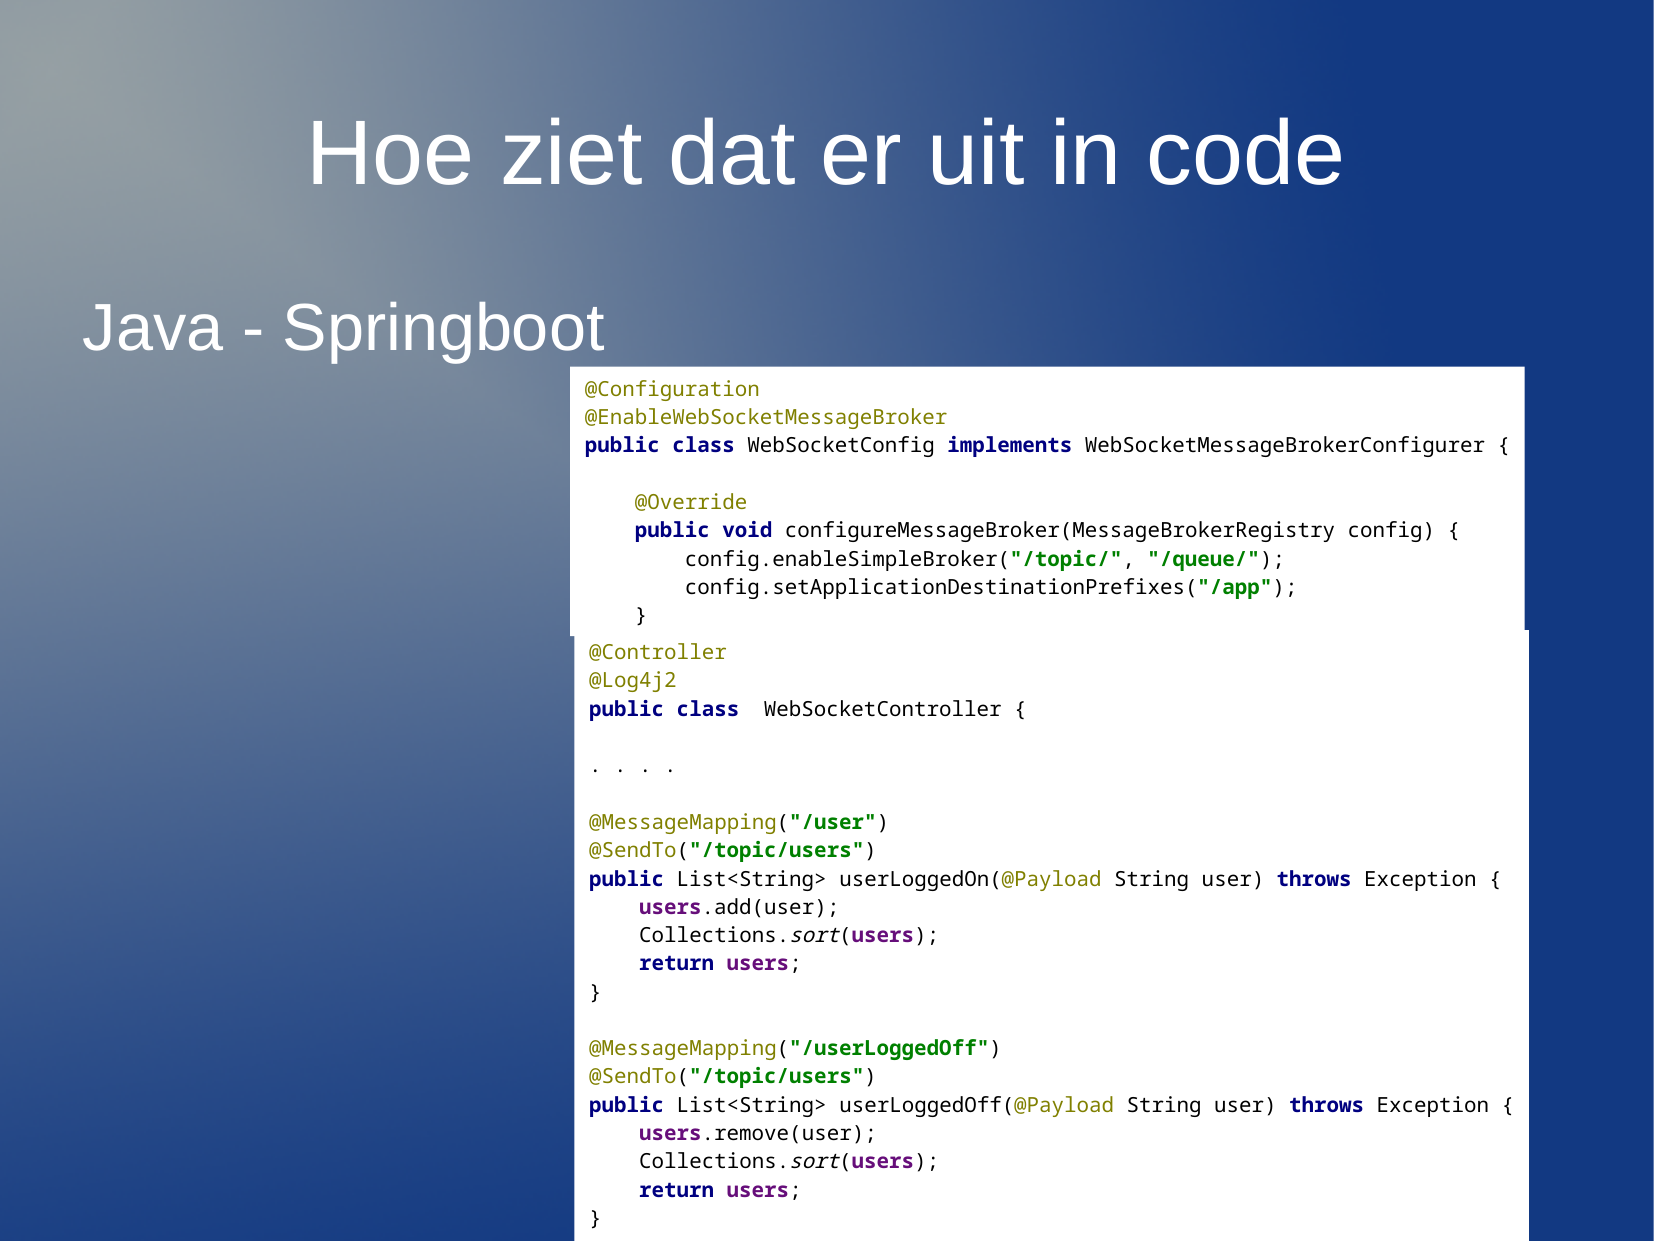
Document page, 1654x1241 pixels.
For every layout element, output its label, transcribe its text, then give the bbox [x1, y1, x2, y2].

text_box @Configuration @EnableWebSocketMessageBroker public class WebSocketConfig implements WebSocketMessageBrokerConfigurer { @Override public void configureMessageBroker(MessageBrokerRegistry config) { config.enableSimpleBroker("/topic/", "/queue/"); config.setApplicationDestinationPrefixes("/app"); } [570, 366, 1451, 601]
text_box @Controller @Log4j2 public class WebSocketController { . . . . @MessageMapping("/user") @SendTo("/topic/users") public List<String> userLoggedOn(@Payload String user) throws Exception { users.add(user); Collections.sort(users); return users; } @MessageMapping("/userLoggedOff") @SendTo("/topic/users") public List<String> userLoggedOff(@Payload String user) throws Exception { users.remove(user); Collections.sort(users); return users; } [574, 630, 1456, 1179]
title Hoe ziet dat er uit in code [82, 49, 1571, 257]
picture [0, 0, 1654, 1241]
list Java - Springboot [82, 290, 1571, 1109]
